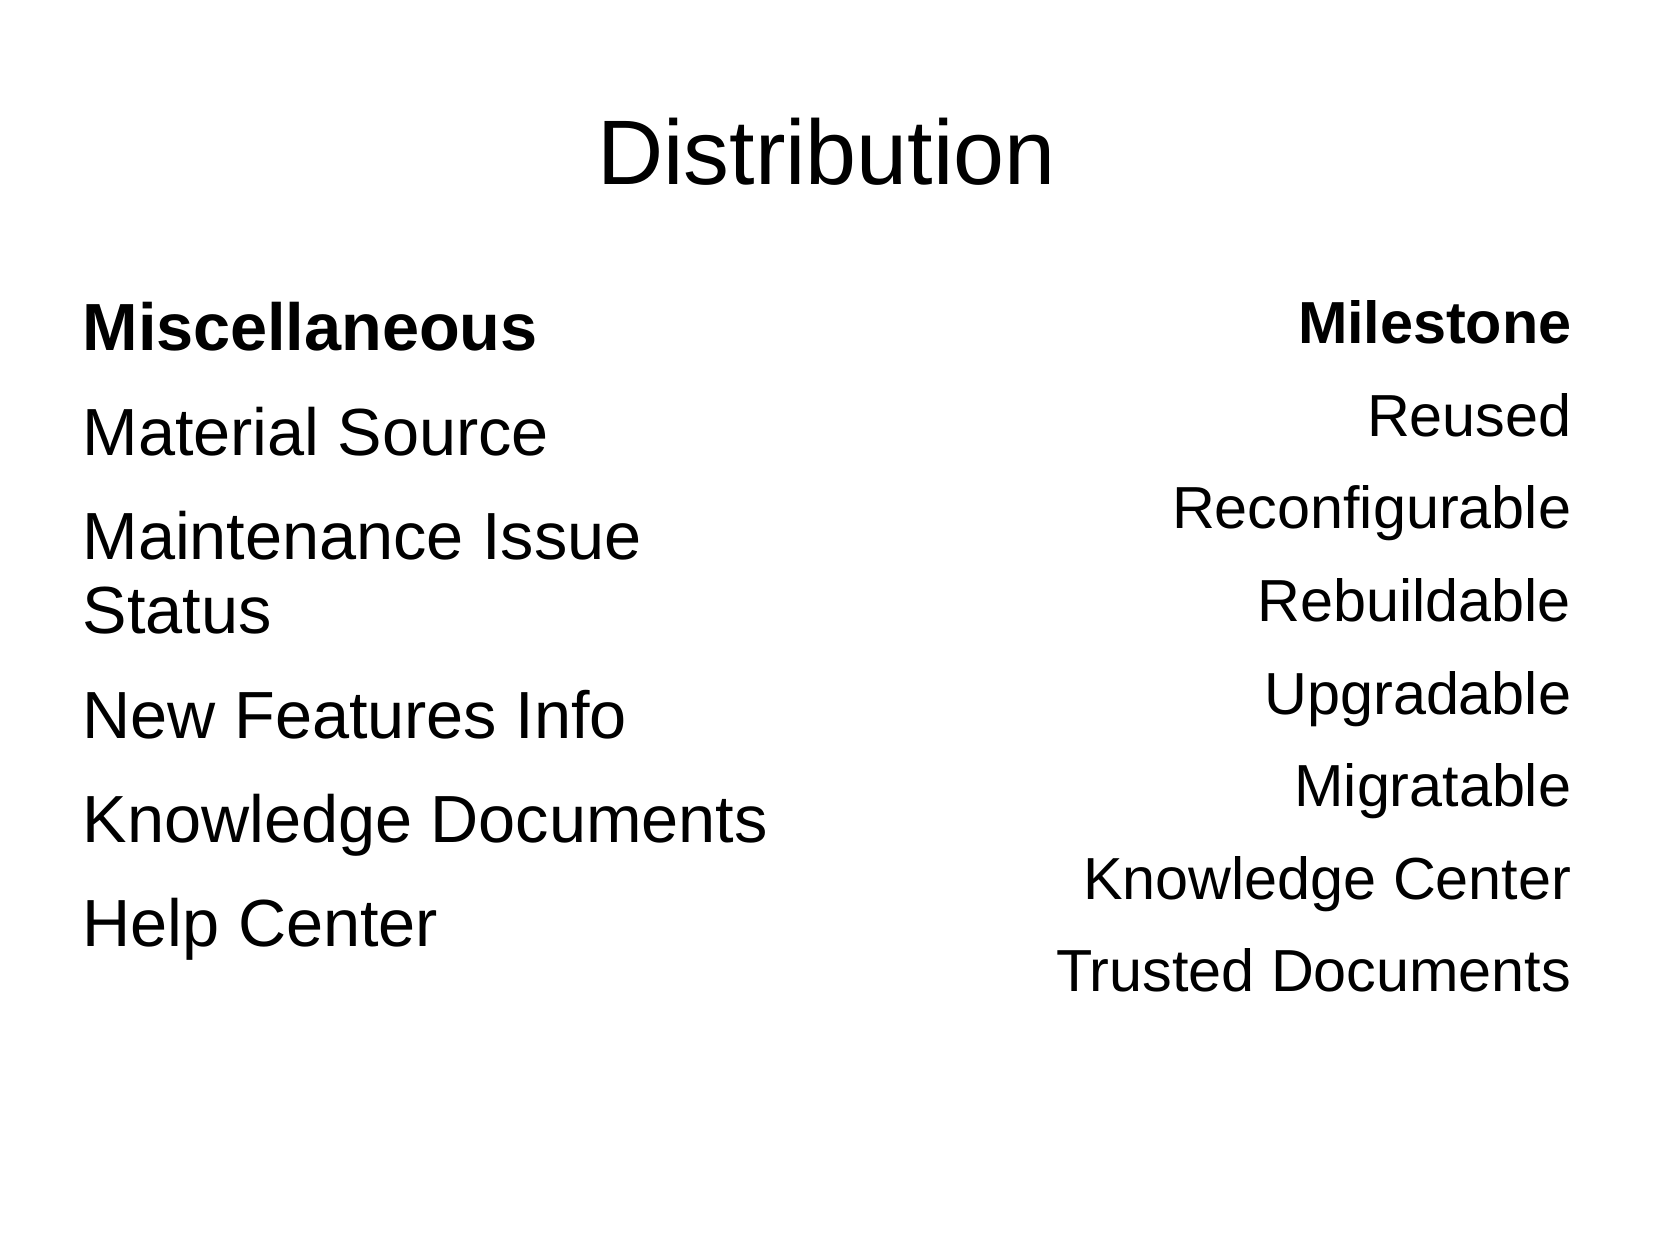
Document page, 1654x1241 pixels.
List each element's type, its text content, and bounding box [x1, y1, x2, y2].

list Milestone Reused Reconfigurable Rebuildable Upgradable Migratable Knowledge Center Trusted Documents [845, 290, 1572, 1010]
title Distribution [82, 49, 1571, 257]
list Miscellaneous Material Source Maintenance Issue Status New Features Info Knowledge Documents Help Center [82, 290, 809, 1010]
